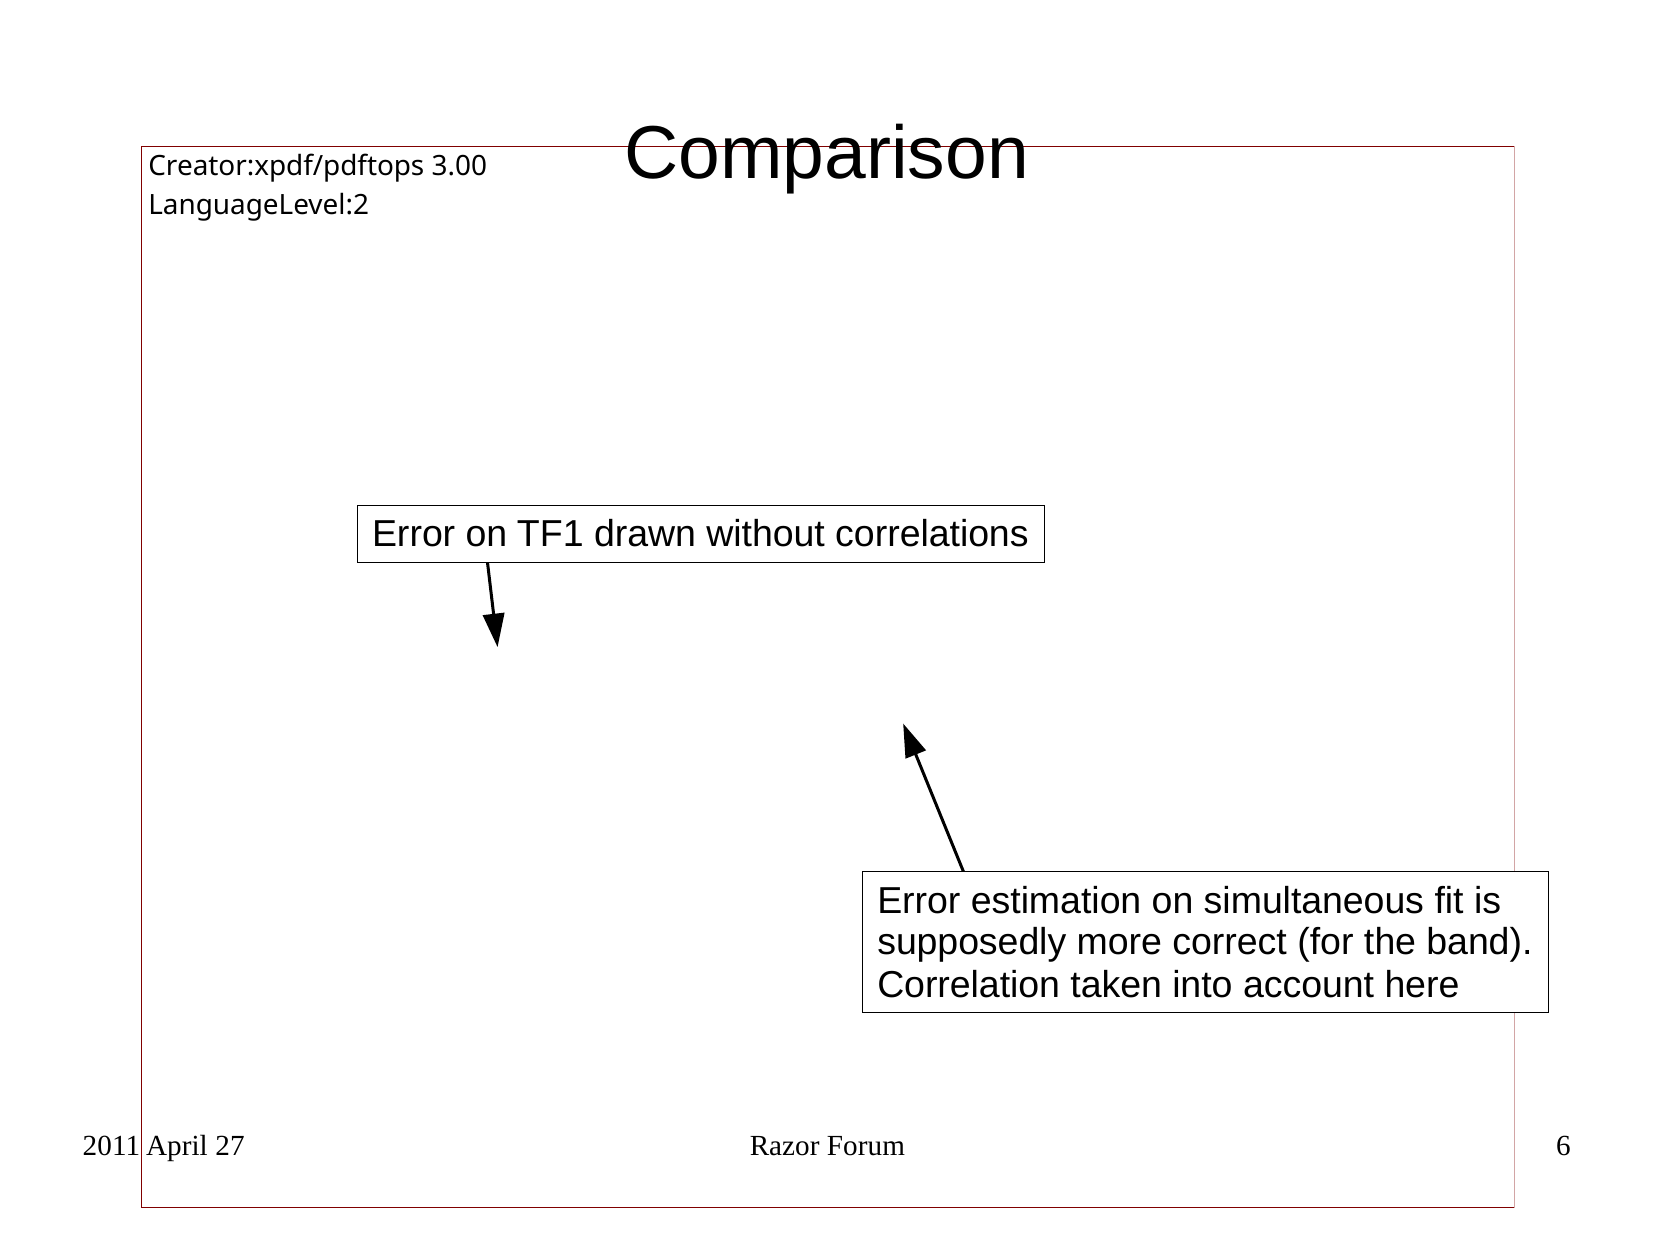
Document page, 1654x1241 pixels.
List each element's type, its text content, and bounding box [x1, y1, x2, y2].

title Comparison [82, 49, 1571, 257]
picture [139, 257, 1515, 1208]
text_box Error estimation on simultaneous fit is supposedly more correct (for the band). Correlation taken into account here [862, 871, 1549, 1013]
text_box Error on TF1 drawn without correlations [357, 505, 1045, 563]
